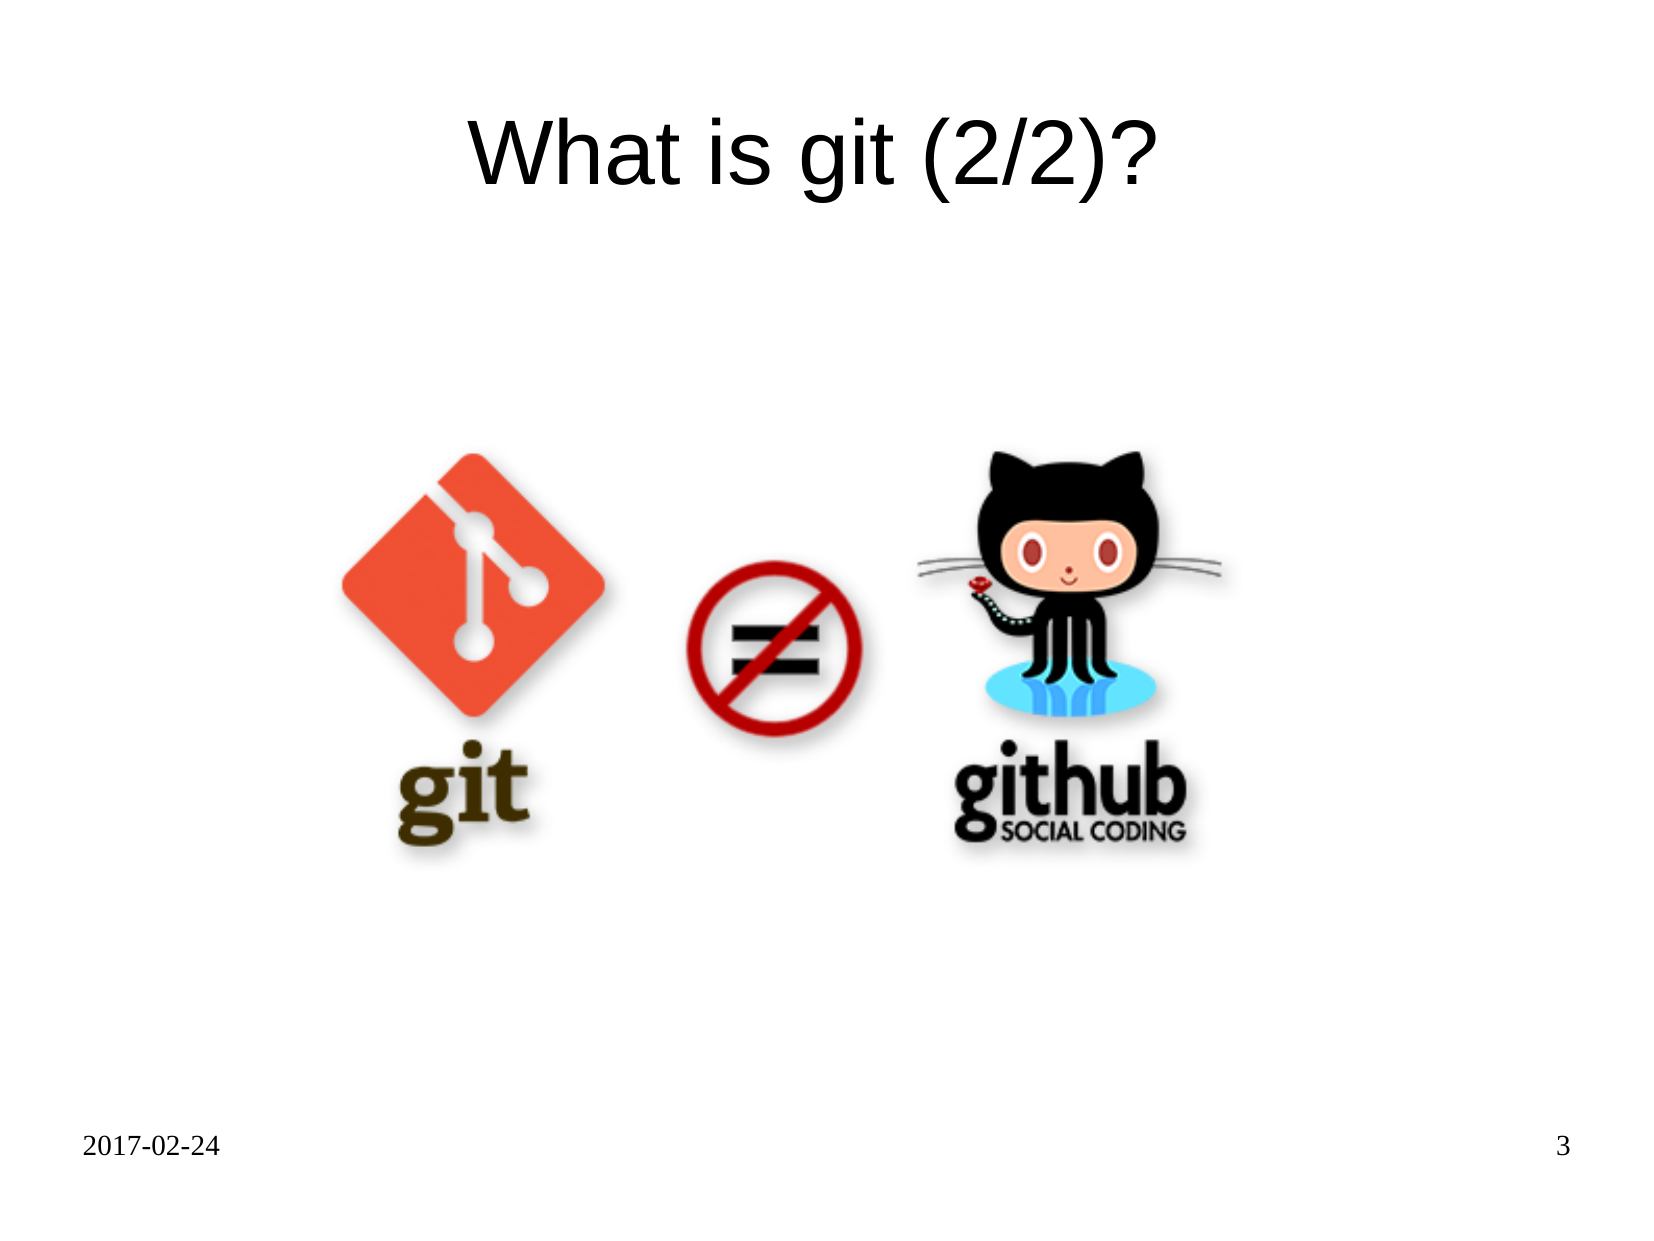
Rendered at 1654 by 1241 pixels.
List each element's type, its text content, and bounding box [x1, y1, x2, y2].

title What is git (2/2)? [82, 49, 1571, 257]
picture [251, 404, 1293, 897]
